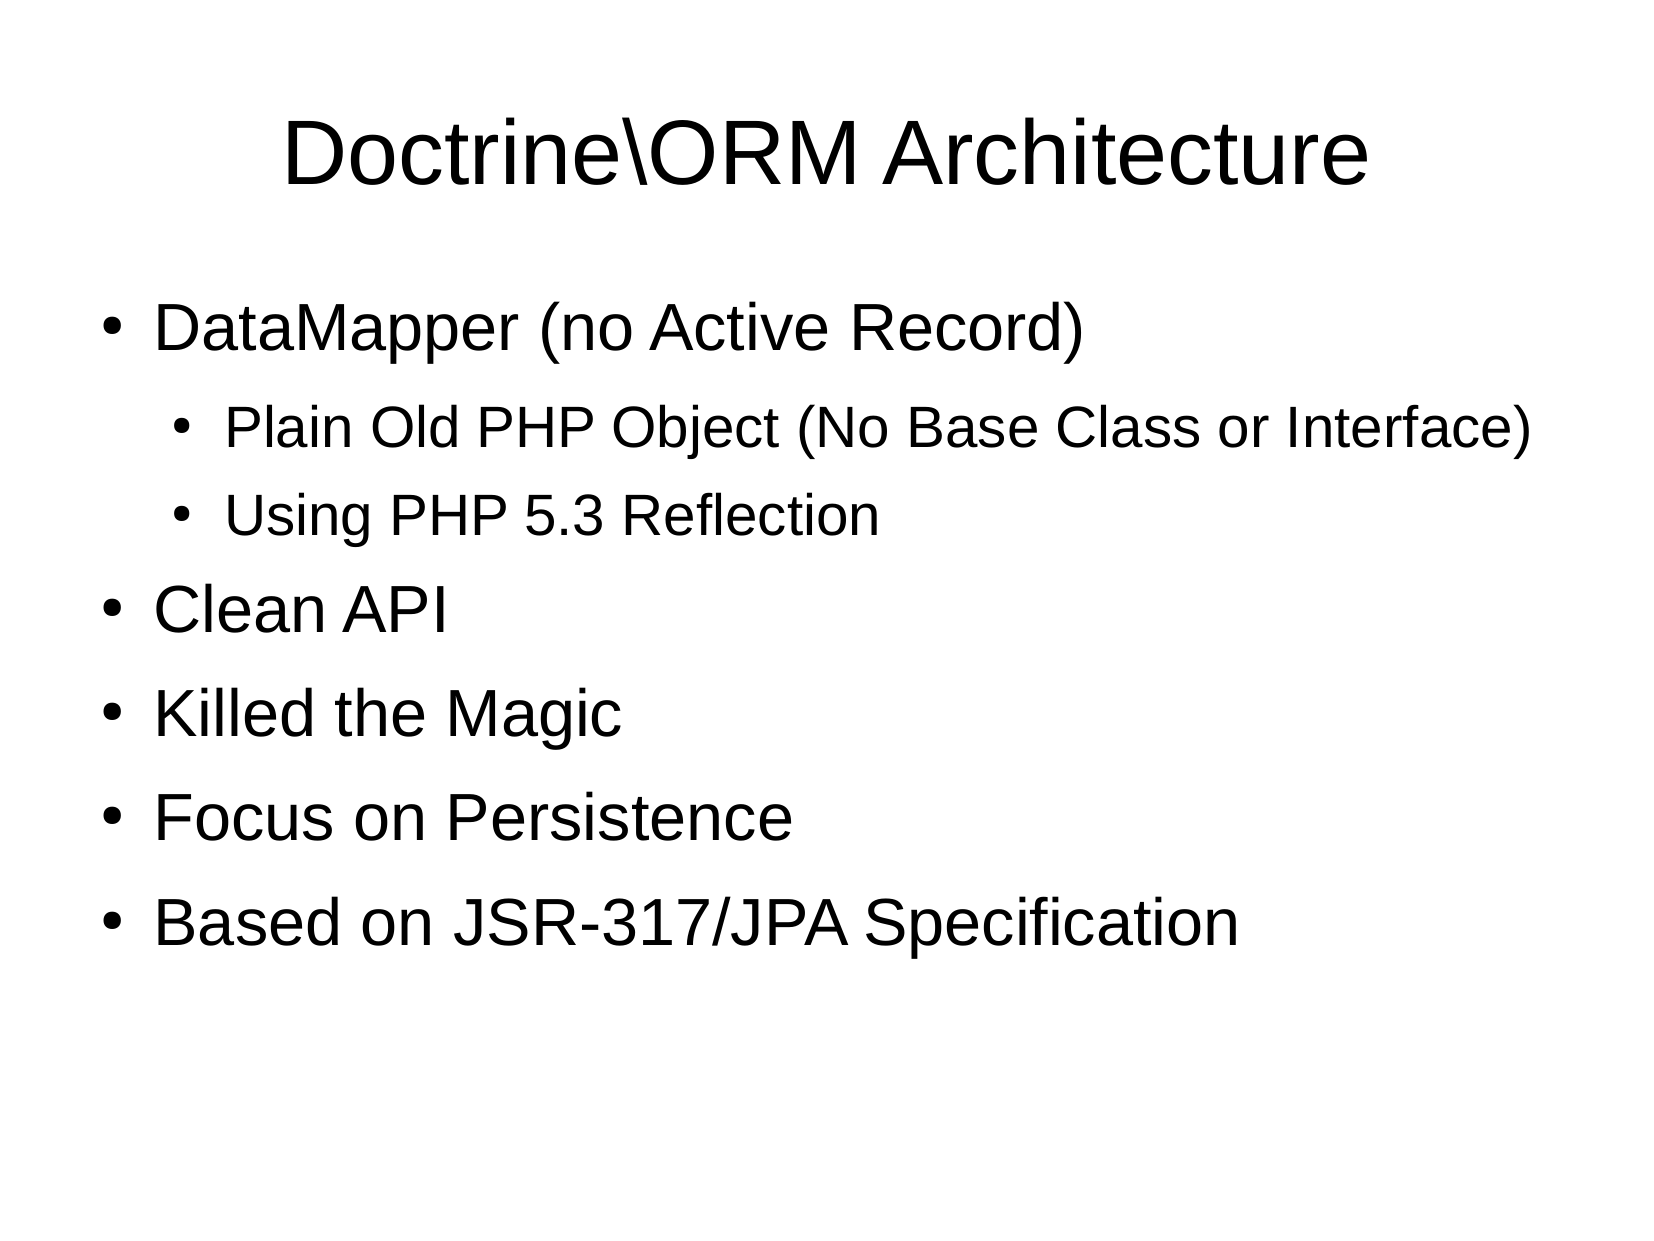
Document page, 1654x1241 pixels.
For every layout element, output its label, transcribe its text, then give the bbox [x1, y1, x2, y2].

title Doctrine\ORM Architecture [82, 49, 1571, 257]
list DataMapper (no Active Record) Plain Old PHP Object (No Base Class or Interface) Using PHP 5.3 Reflection Clean API Killed the Magic Focus on Persistence Based on JSR-317/JPA Specification [82, 290, 1571, 1109]
